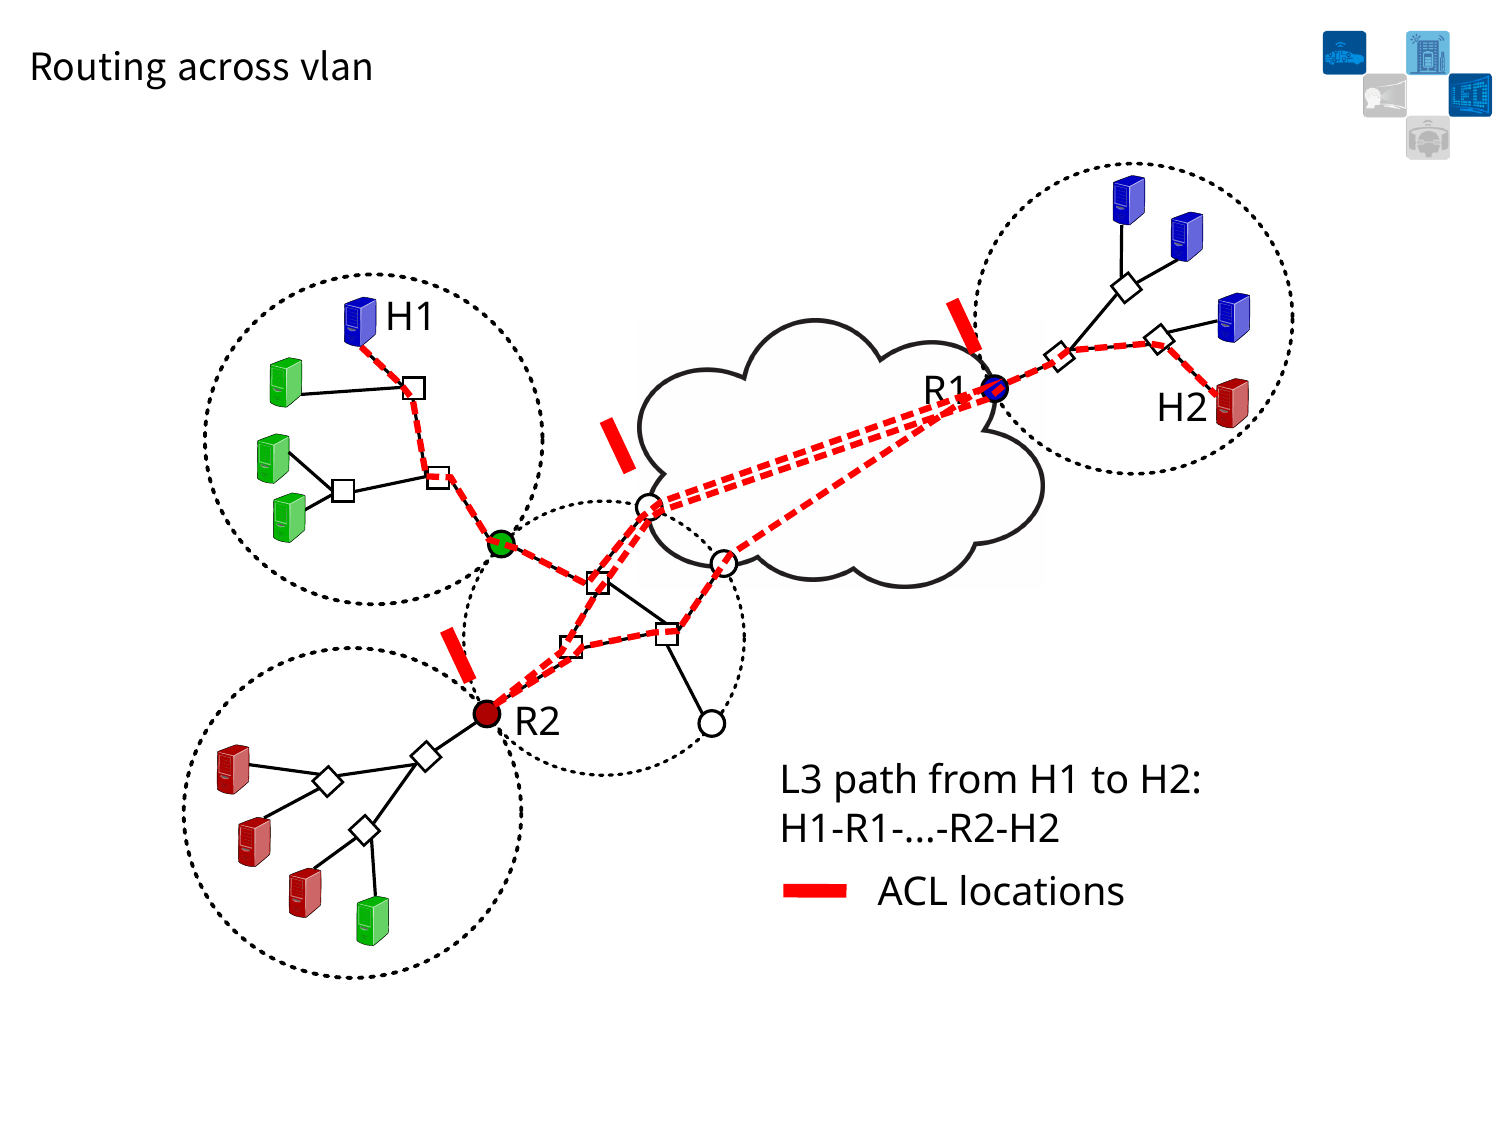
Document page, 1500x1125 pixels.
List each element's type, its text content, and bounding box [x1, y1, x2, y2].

picture [181, 161, 1295, 980]
title Routing across vlan [29, 20, 1380, 108]
picture [1321, 30, 1493, 160]
